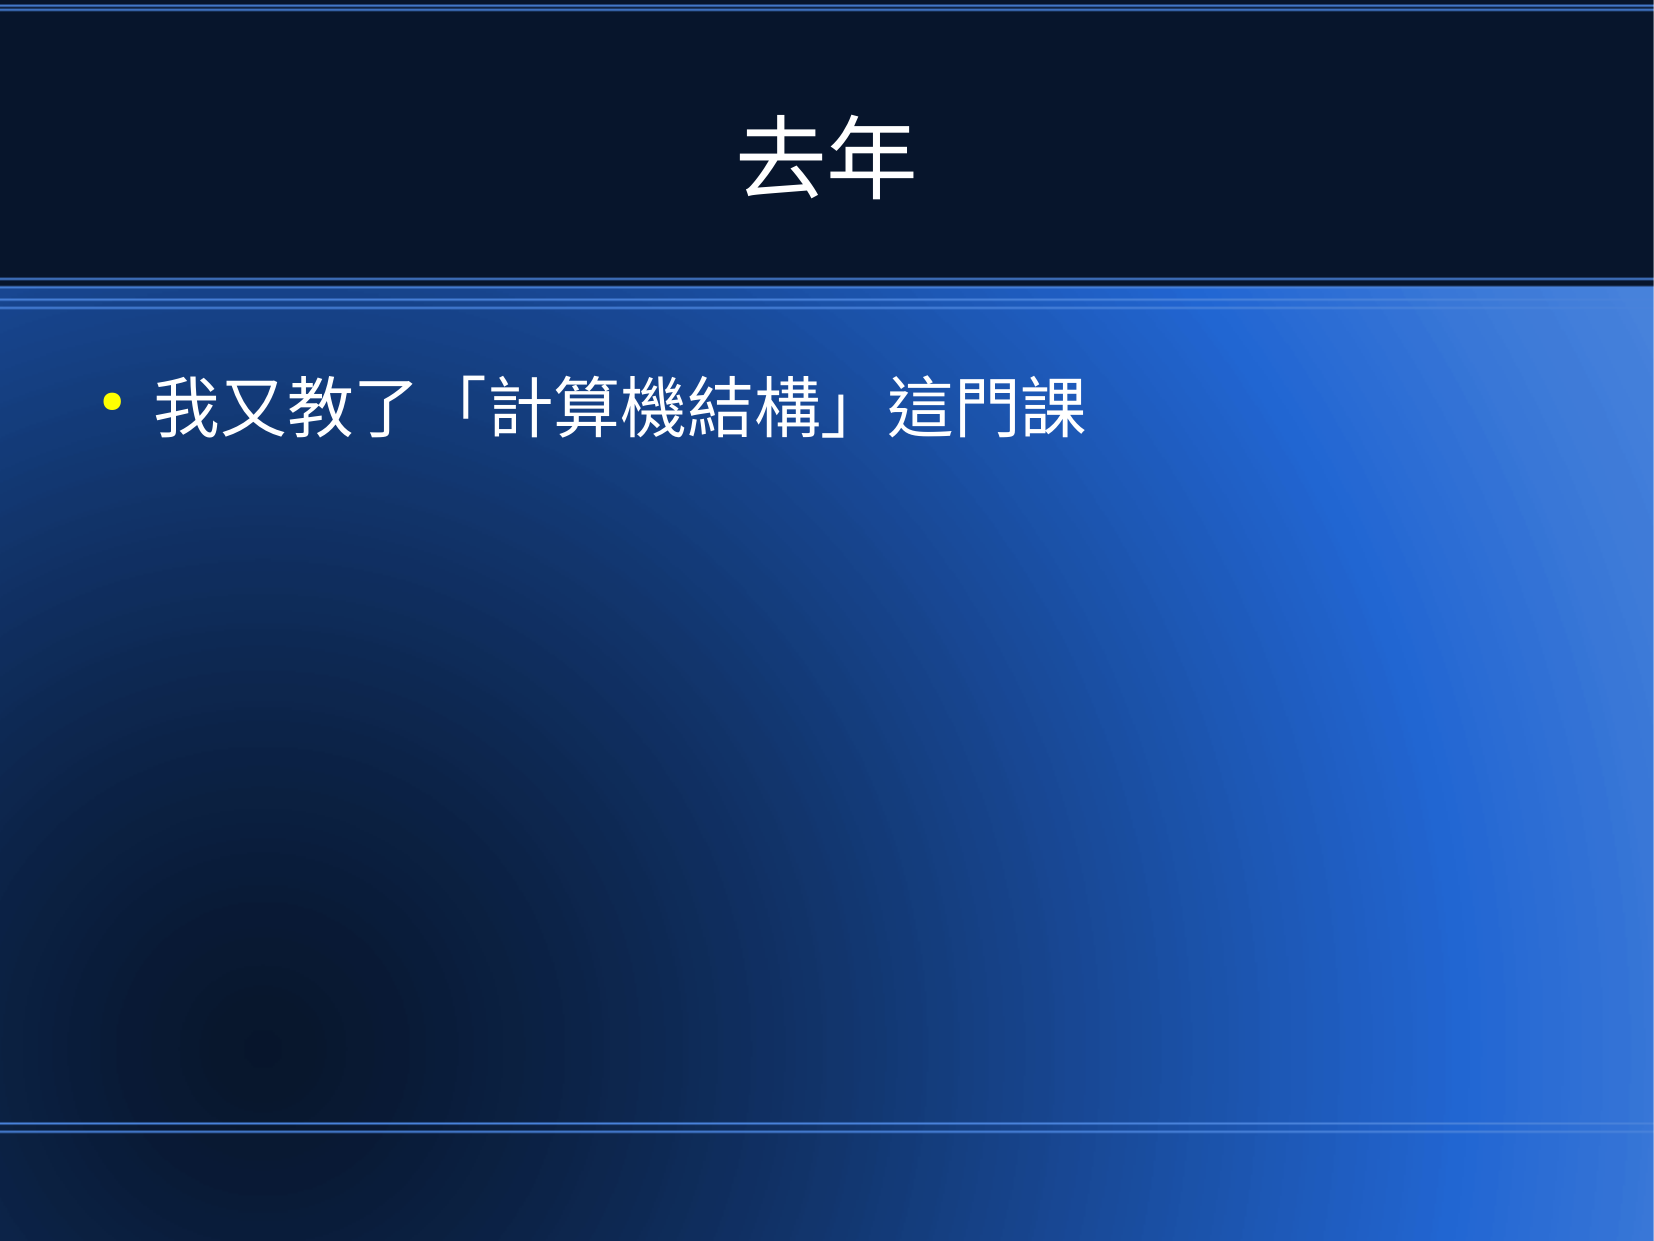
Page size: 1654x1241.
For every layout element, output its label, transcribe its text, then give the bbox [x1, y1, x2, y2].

title 去年 [82, 49, 1571, 257]
list 我又教了「計算機結構」這門課 [82, 355, 1571, 1075]
picture [0, 0, 1654, 1241]
